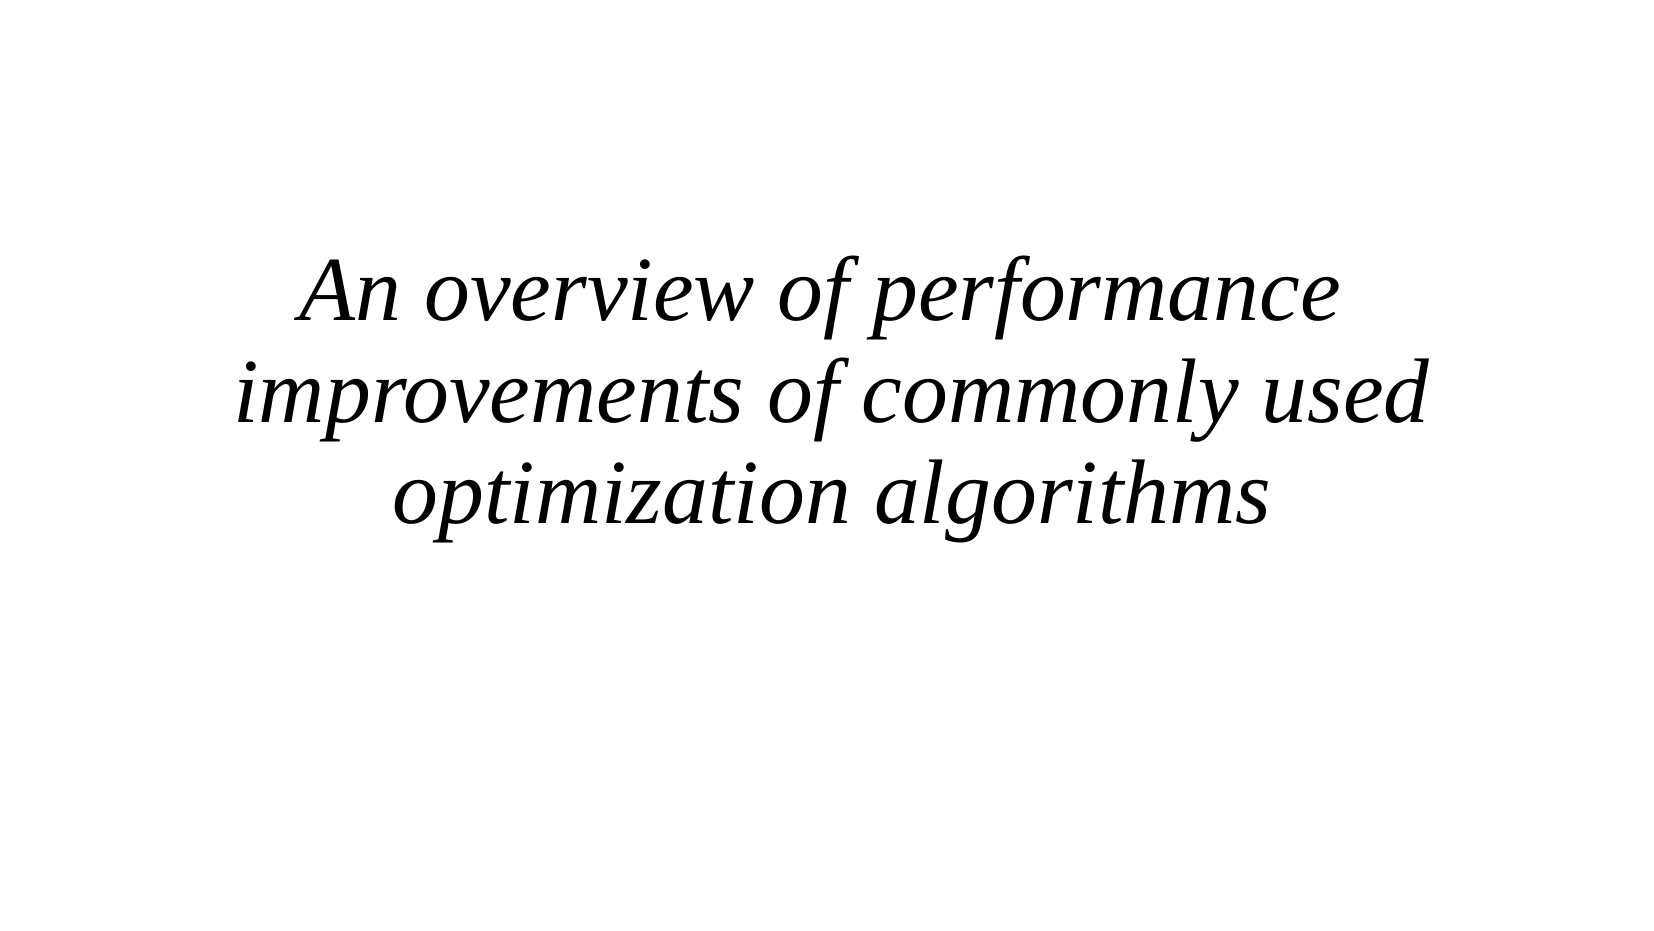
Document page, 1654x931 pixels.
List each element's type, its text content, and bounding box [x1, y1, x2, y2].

title An overview of performance improvements of commonly used optimization algorithms [88, 206, 1577, 576]
